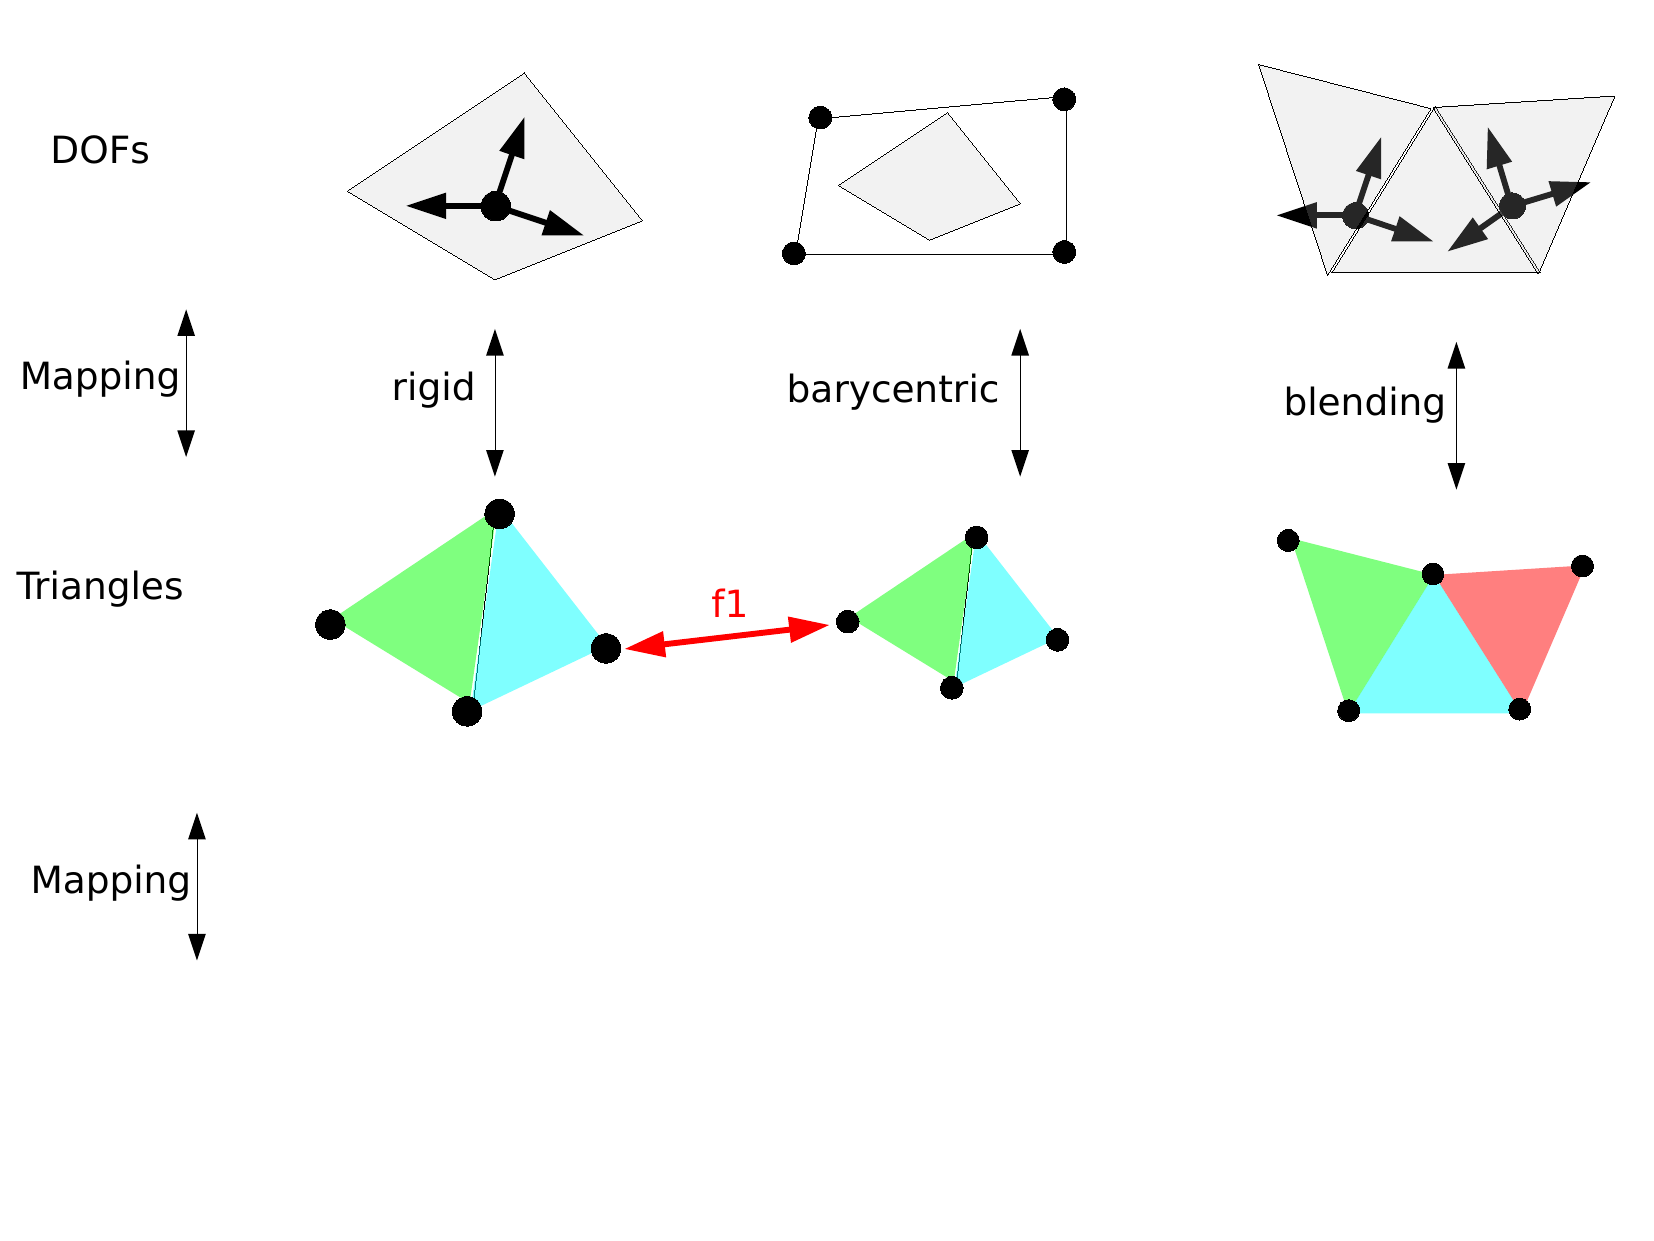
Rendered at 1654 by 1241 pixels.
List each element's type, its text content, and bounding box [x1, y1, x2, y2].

text_box [315, 499, 621, 727]
text_box Mapping [187, 347, 196, 406]
text_box rigid [376, 358, 491, 417]
text_box [838, 112, 1021, 241]
text_box [1052, 87, 1076, 111]
text_box blending [1268, 373, 1462, 433]
text_box Mapping [5, 347, 186, 406]
text_box Mapping [15, 850, 197, 910]
text_box [347, 72, 643, 280]
text_box barycentric [771, 360, 1015, 419]
text_box [836, 526, 1069, 700]
text_box [808, 106, 832, 129]
text_box [1258, 64, 1615, 276]
text_box [782, 242, 806, 265]
text_box [1277, 529, 1594, 722]
text_box [1052, 240, 1076, 264]
text_box DOFs [35, 121, 165, 180]
text_box Triangles [1, 557, 199, 616]
text_box f1 [696, 575, 764, 634]
text_box Mapping [198, 850, 207, 910]
